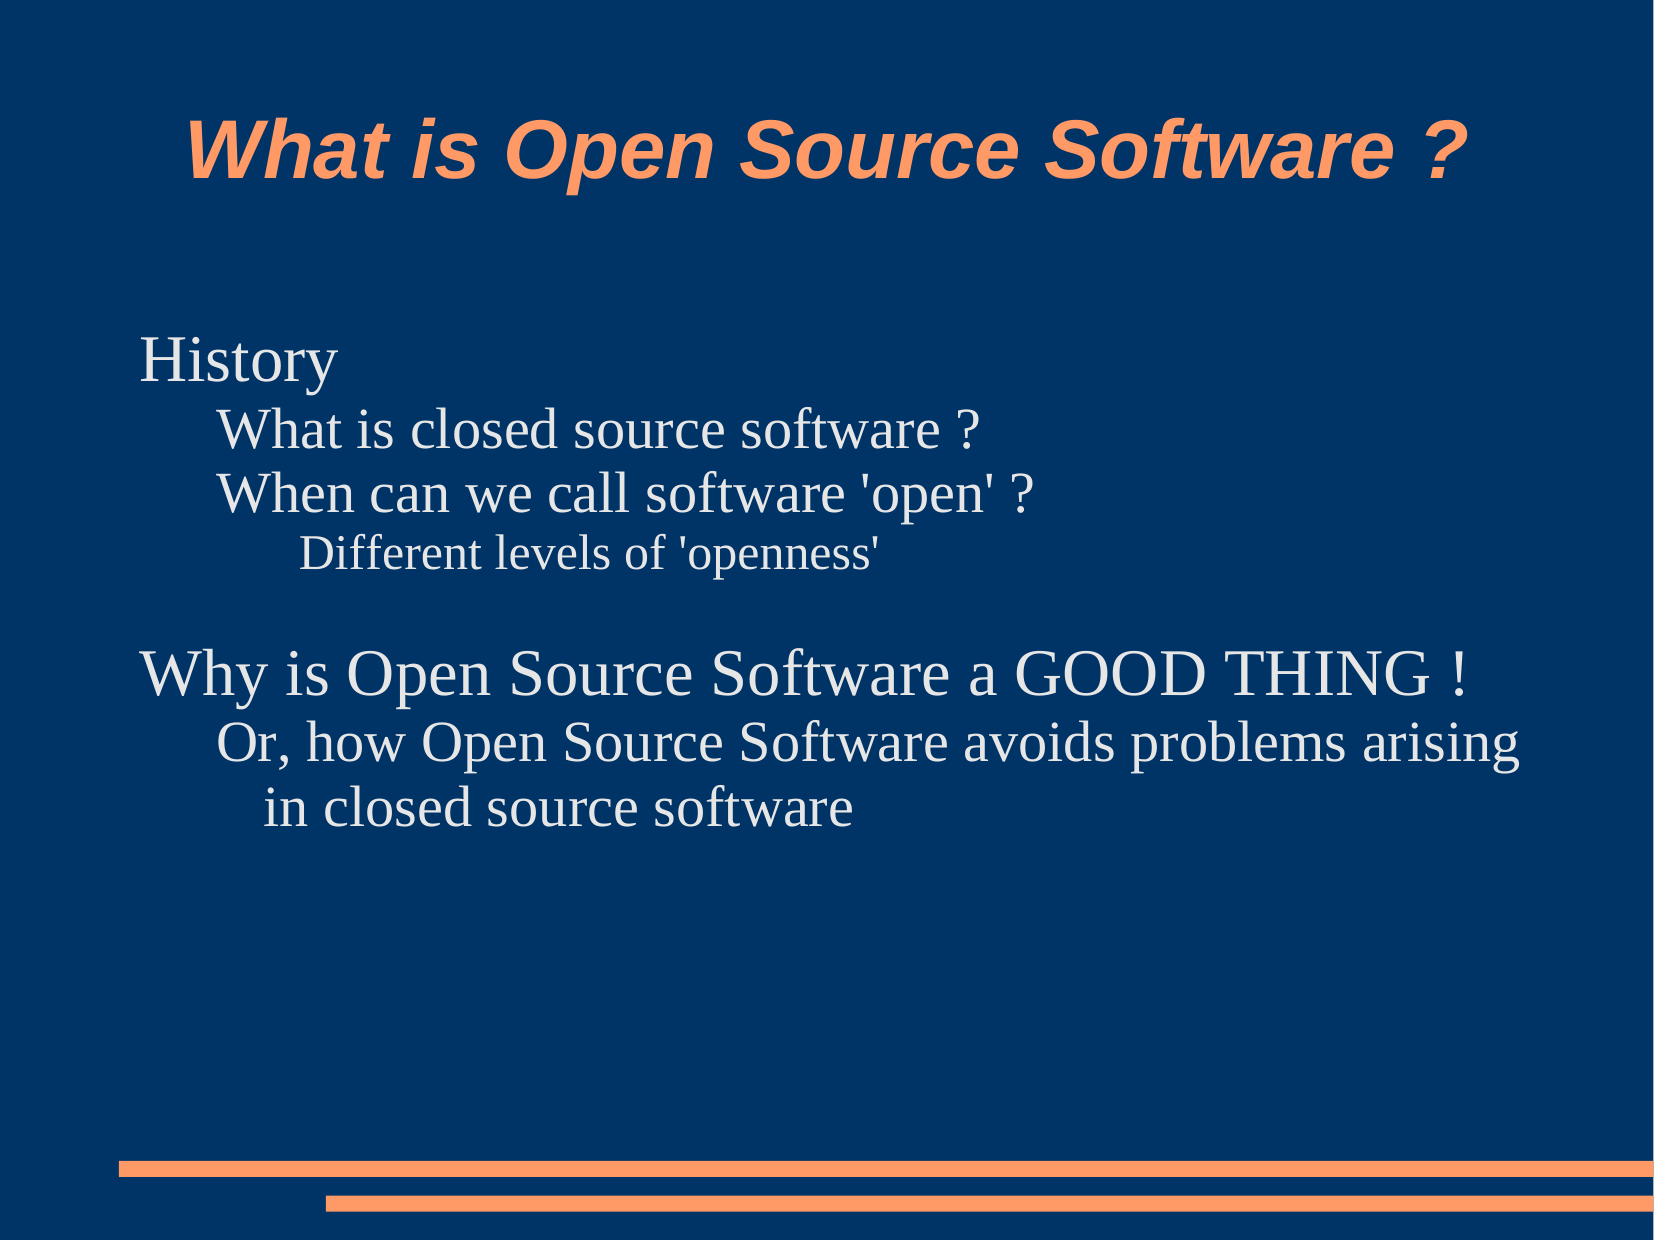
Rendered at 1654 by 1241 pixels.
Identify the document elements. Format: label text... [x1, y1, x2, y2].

title What is Open Source Software ? [121, 46, 1534, 254]
list History What is closed source software ? When can we call software 'open' ? Different levels of 'openness' Why is Open Source Software a GOOD THING ! Or, how Open Source Software avoids problems arising in closed source software [121, 322, 1561, 1118]
